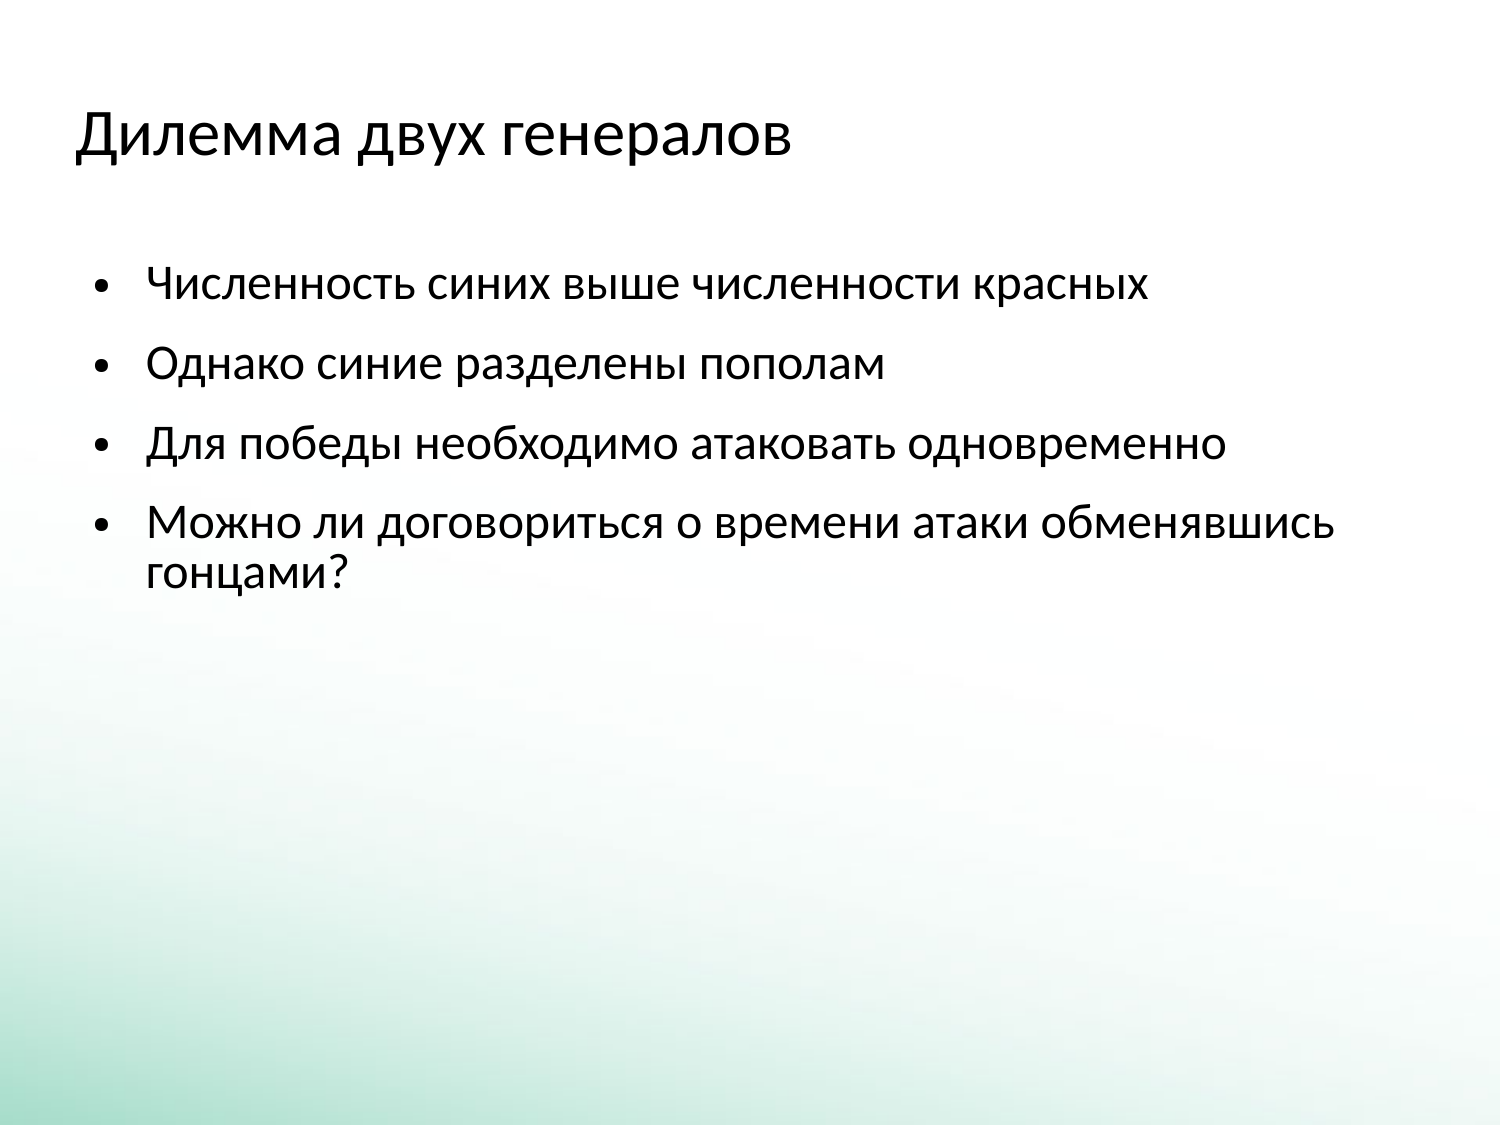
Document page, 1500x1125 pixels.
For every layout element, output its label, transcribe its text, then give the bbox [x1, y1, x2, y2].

title Дилемма двух генералов [75, 45, 1425, 233]
picture [0, 0, 1500, 1125]
list Численность синих выше численности красных Однако синие разделены пополам Для победы необходимо атаковать одновременно Можно ли договориться о времени атаки обменявшись гонцами? [75, 262, 1425, 1005]
